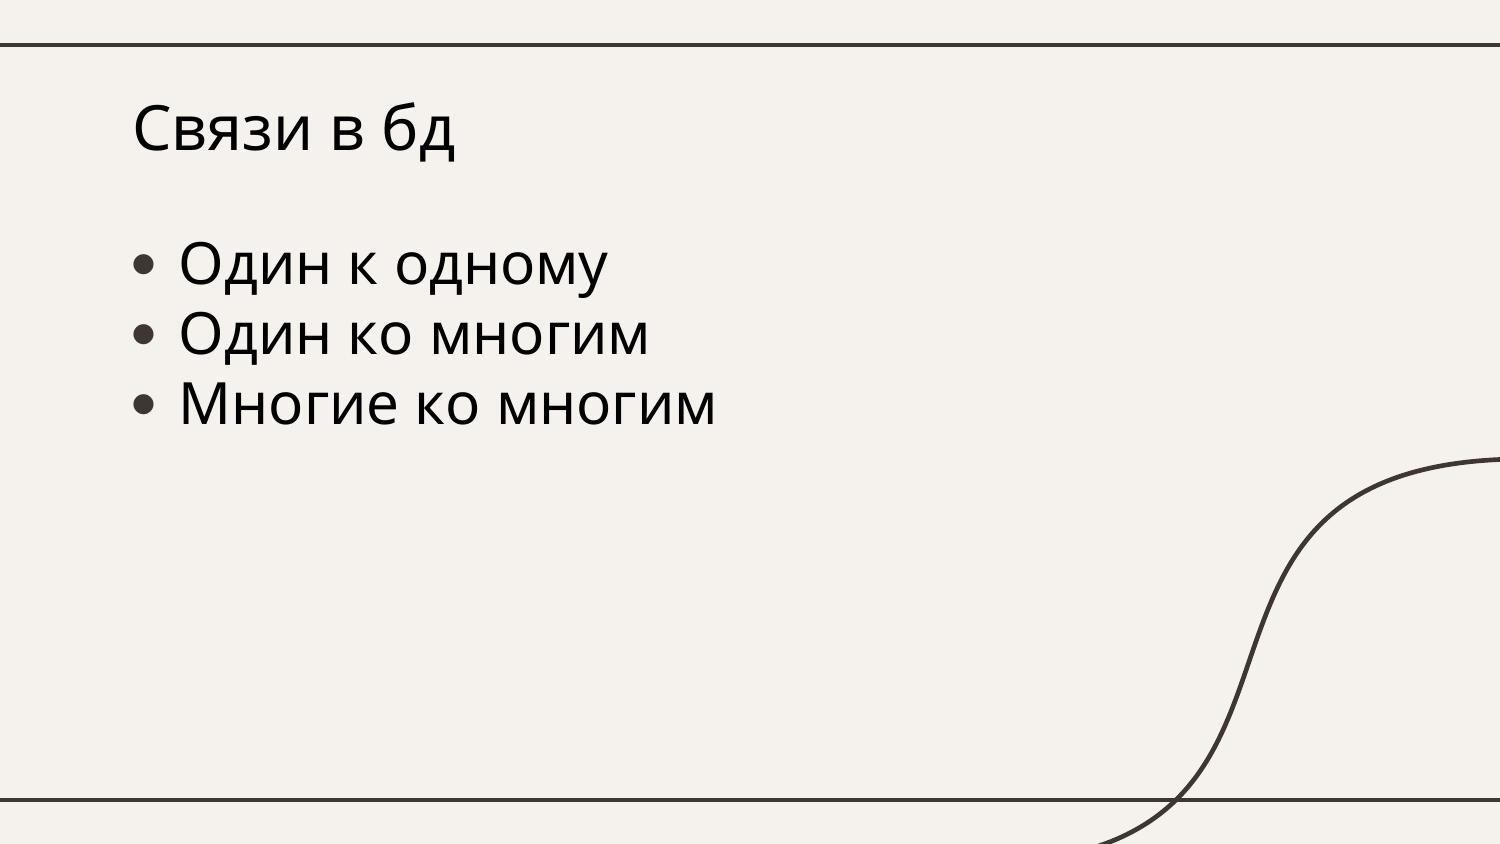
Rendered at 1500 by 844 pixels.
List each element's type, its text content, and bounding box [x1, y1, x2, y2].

title Связи в бд [116, 72, 1049, 167]
subtitle Один к одному Один ко многим Многие ко многим [116, 211, 1143, 744]
